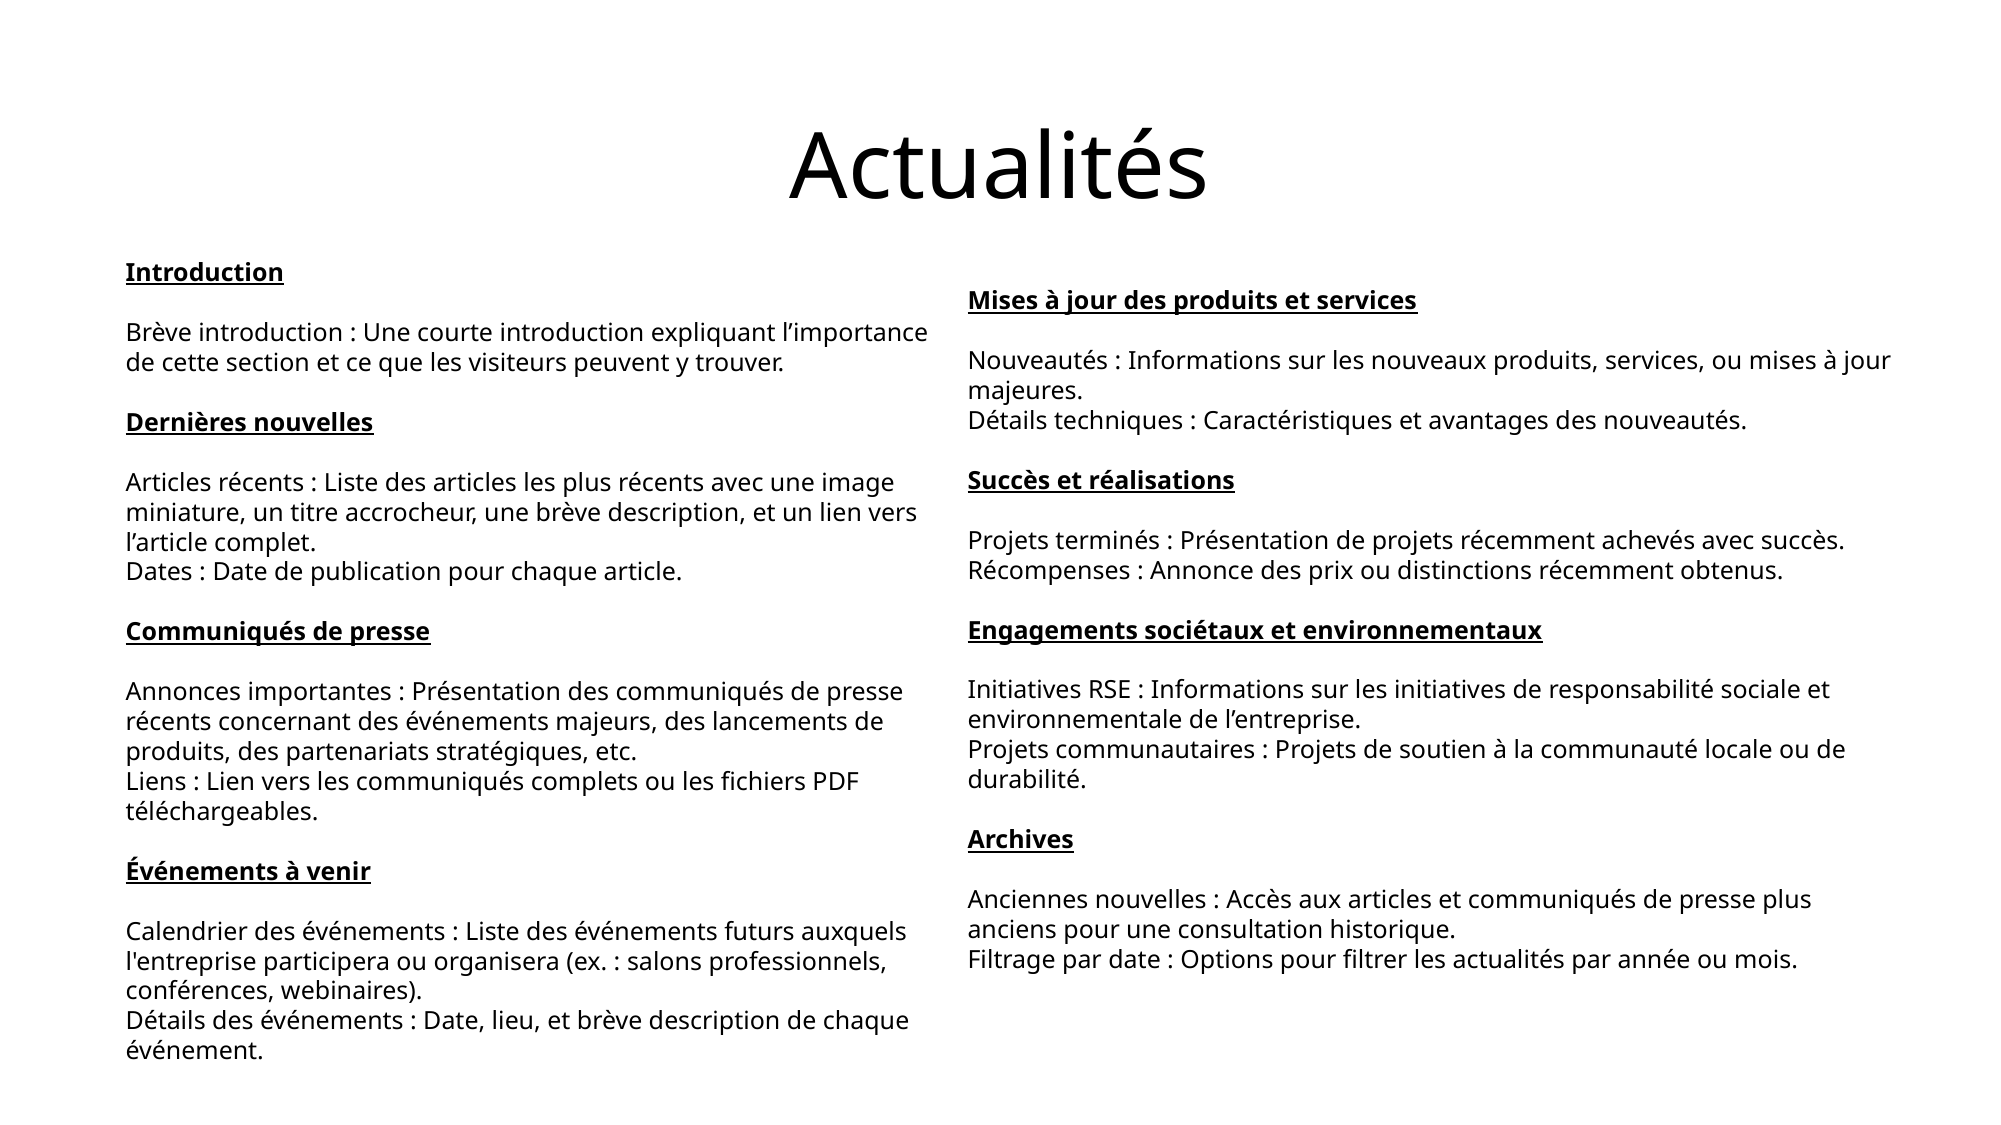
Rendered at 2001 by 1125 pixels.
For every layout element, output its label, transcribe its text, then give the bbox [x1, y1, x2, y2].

text_box Introduction Brève introduction : Une courte introduction expliquant l’importance de cette section et ce que les visiteurs peuvent y trouver. Dernières nouvelles Articles récents : Liste des articles les plus récents avec une image miniature, un titre accrocheur, une brève description, et un lien vers l’article complet. Dates : Date de publication pour chaque article. Communiqués de presse Annonces importantes : Présentation des communiqués de presse récents concernant des événements majeurs, des lancements de produits, des partenariats stratégiques, etc. Liens : Lien vers les communiqués complets ou les fichiers PDF téléchargeables. Événements à venir Calendrier des événements : Liste des événements futurs auxquels l'entreprise participera ou organisera (ex. : salons professionnels, conférences, webinaires). Détails des événements : Date, lieu, et brève description de chaque événement. [110, 249, 967, 1113]
title Actualités [137, 59, 1863, 277]
text_box Mises à jour des produits et services Nouveautés : Informations sur les nouveaux produits, services, ou mises à jour majeures. Détails techniques : Caractéristiques et avantages des nouveautés. Succès et réalisations Projets terminés : Présentation de projets récemment achevés avec succès. Récompenses : Annonce des prix ou distinctions récemment obtenus. Engagements sociétaux et environnementaux Initiatives RSE : Informations sur les initiatives de responsabilité sociale et environnementale de l’entreprise. Projets communautaires : Projets de soutien à la communauté locale ou de durabilité. Archives Anciennes nouvelles : Accès aux articles et communiqués de presse plus anciens pour une consultation historique. Filtrage par date : Options pour filtrer les actualités par année ou mois. [952, 277, 1918, 959]
